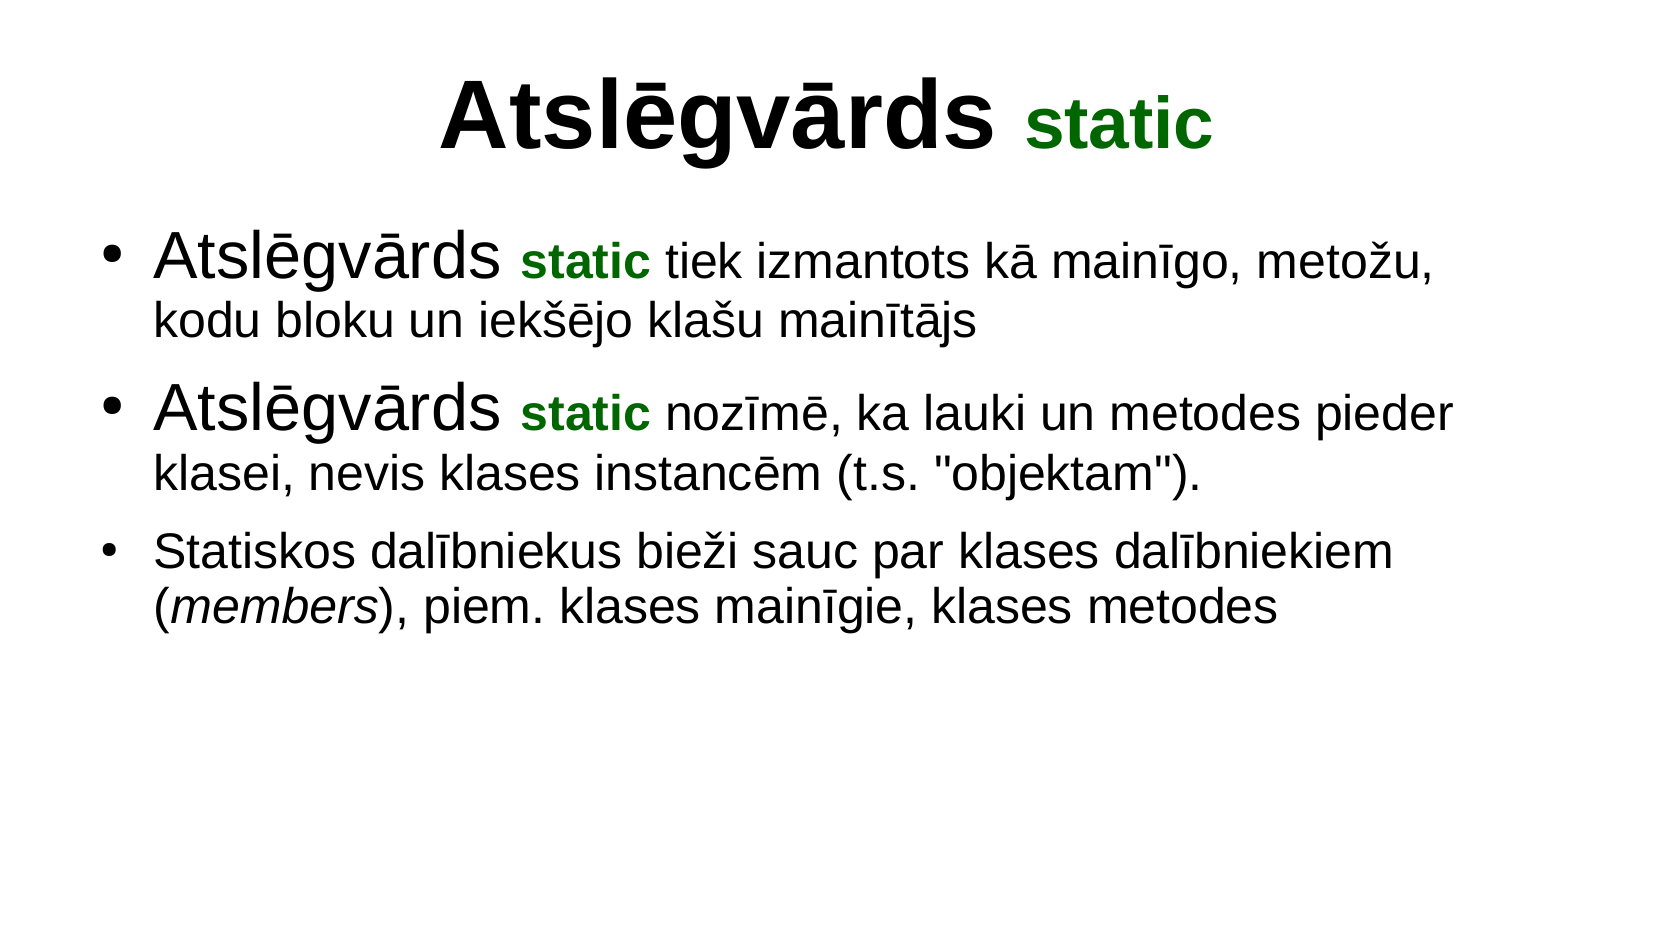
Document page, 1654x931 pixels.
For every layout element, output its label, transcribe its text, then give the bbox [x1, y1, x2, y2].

title Atslēgvārds static [82, 60, 1571, 170]
list Atslēgvārds static tiek izmantots kā mainīgo, metožu, kodu bloku un iekšējo klašu mainītājs Atslēgvārds static nozīmē, ka lauki un metodes pieder klasei, nevis klases instancēm (t.s. "objektam"). Statiskos dalībniekus bieži sauc par klases dalībniekiem (members), piem. klases mainīgie, klases metodes [82, 217, 1538, 758]
